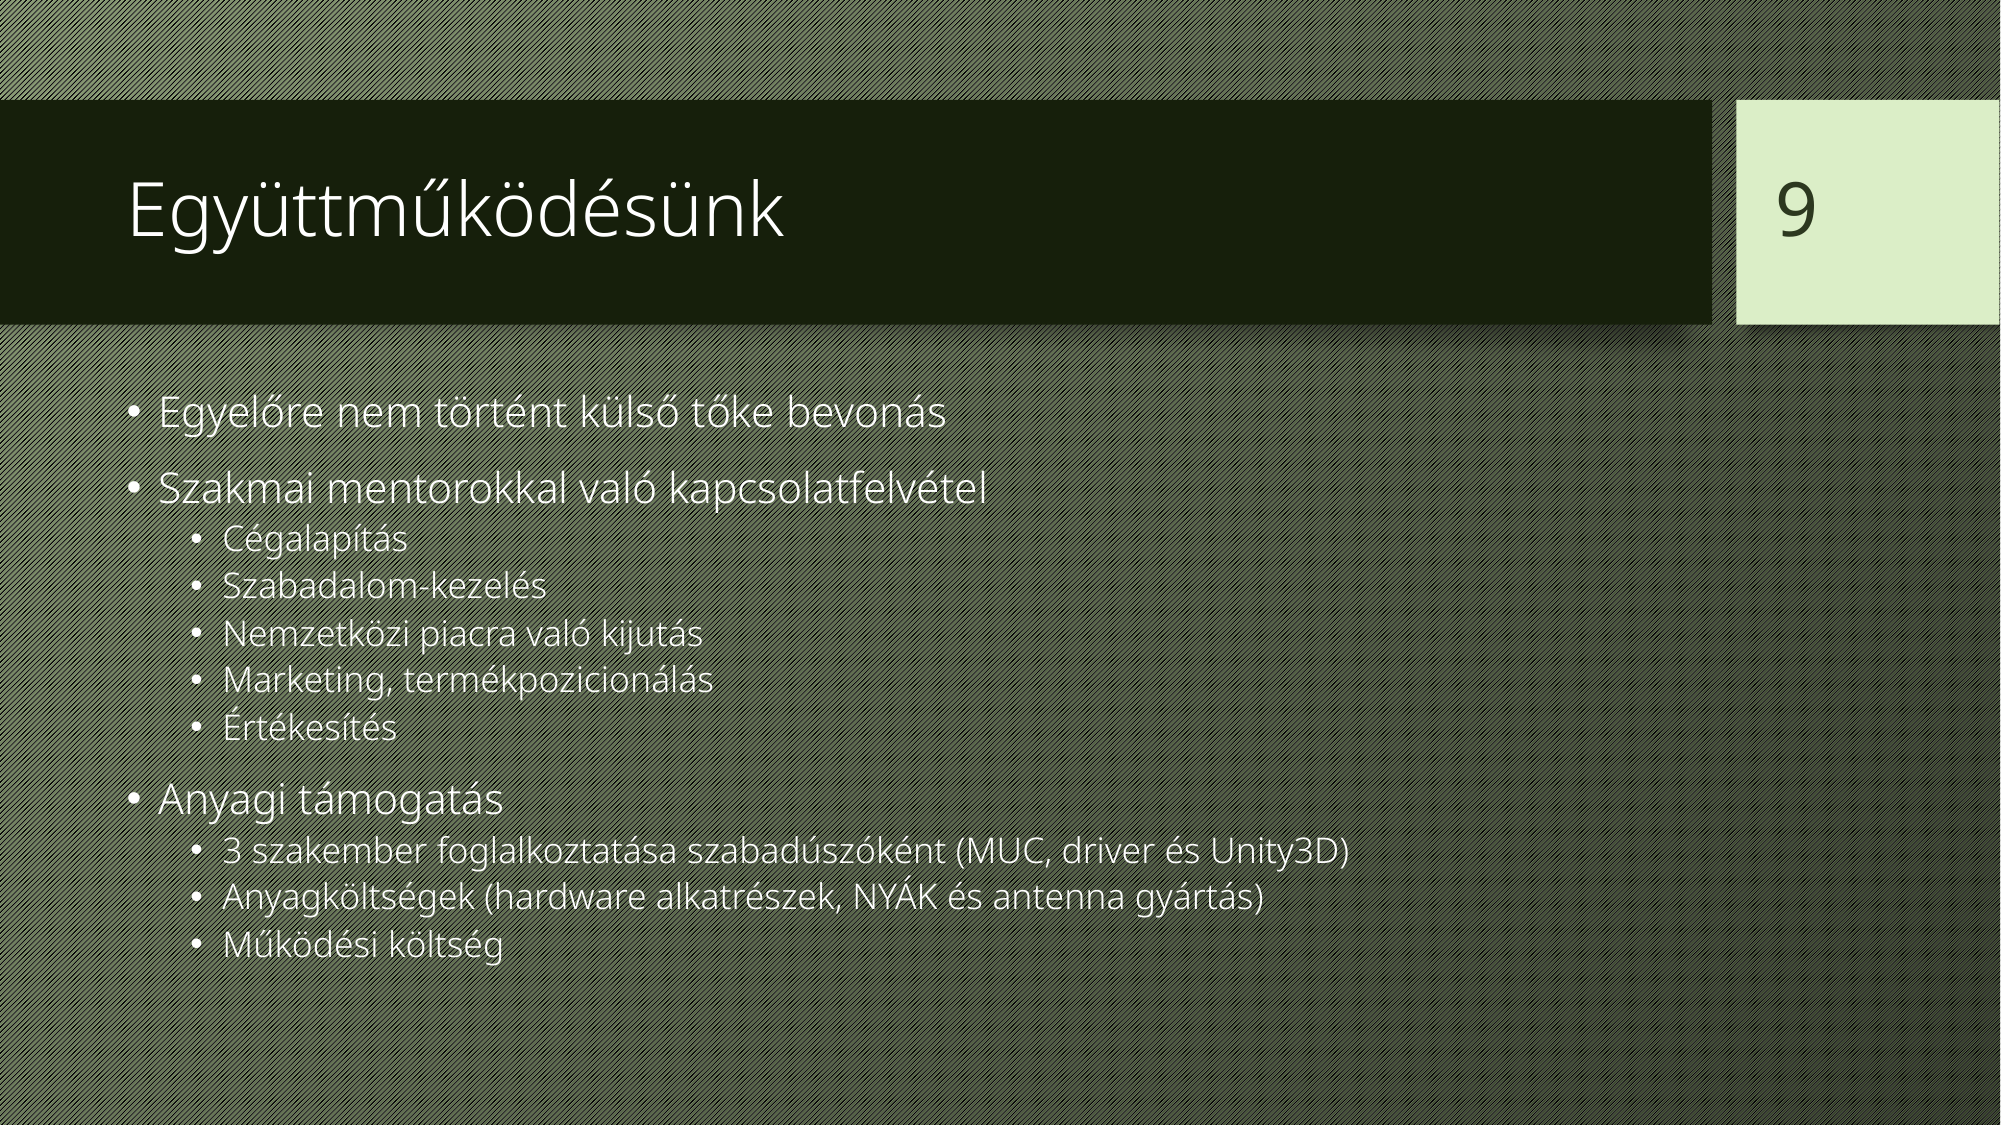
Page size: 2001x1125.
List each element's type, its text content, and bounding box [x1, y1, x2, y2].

text_box <number> [1760, 123, 1950, 303]
list Egyelőre nem történt külső tőke bevonás Szakmai mentorokkal való kapcsolatfelvétel Cégalapítás Szabadalom-kezelés Nemzetközi piacra való kijutás Marketing, termékpozicionálás Értékesítés Anyagi támogatás 3 szakember foglalkoztatása szabadúszóként (MUC, driver és Unity3D) Anyagköltségek (hardware alkatrészek, NYÁK és antenna gyártás) Működési költség [111, 383, 1689, 974]
picture [0, 0, 2001, 1125]
title Együttműködésünk [111, 123, 1689, 301]
